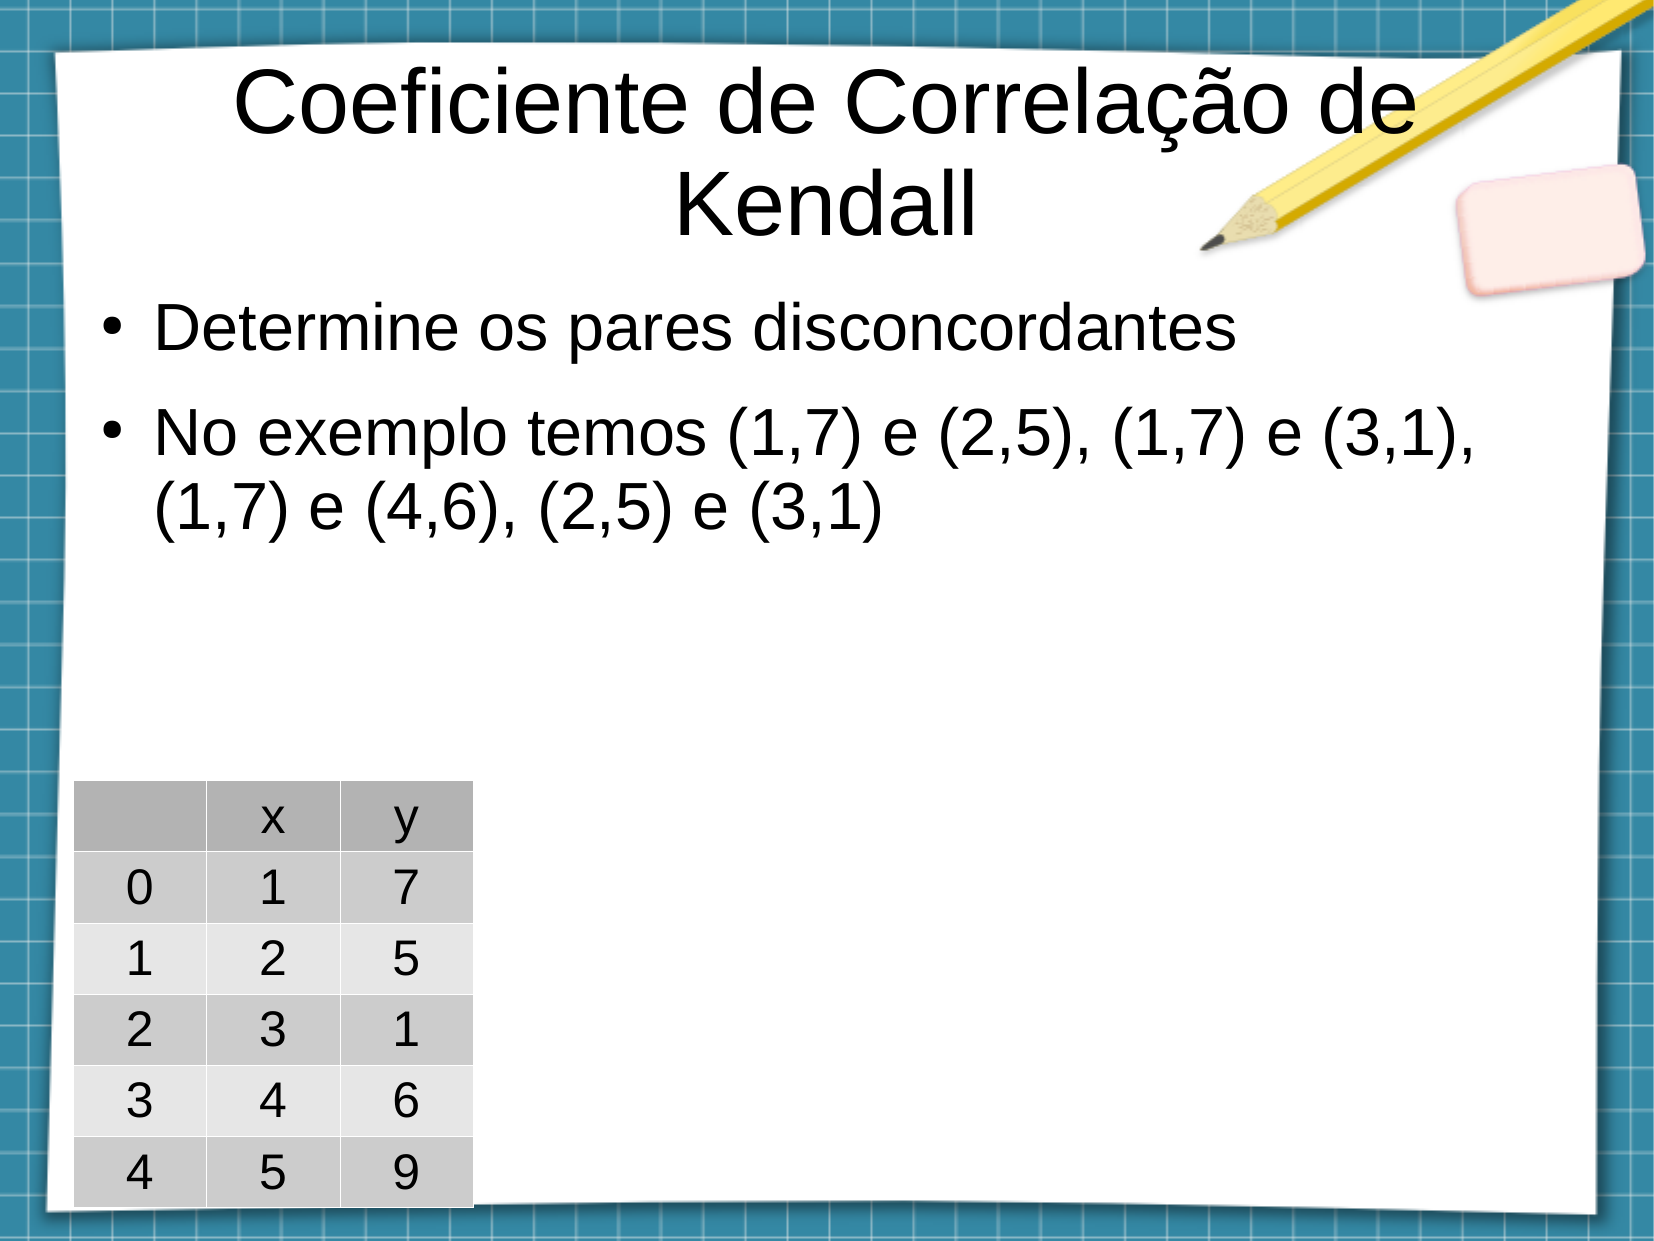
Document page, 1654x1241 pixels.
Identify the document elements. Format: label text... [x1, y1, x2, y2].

title Coeficiente de Correlação de Kendall [82, 49, 1571, 257]
table_header [74, 781, 206, 851]
table_cell 7 [341, 852, 473, 923]
table_cell 1 [74, 924, 206, 994]
table_cell 3 [74, 1066, 206, 1136]
table_cell 5 [207, 1137, 340, 1207]
table_cell 3 [207, 995, 340, 1065]
table_cell 2 [207, 924, 340, 994]
table_header y [341, 781, 473, 851]
list Determine os pares disconcordantes No exemplo temos (1,7) e (2,5), (1,7) e (3,1), (1,7) e (4,6), (2,5) e (3,1) [82, 290, 1571, 1010]
table_cell 5 [341, 924, 473, 994]
table_cell 0 [74, 852, 206, 923]
table_cell 1 [207, 852, 340, 923]
table_cell 4 [74, 1137, 206, 1207]
table_header x [207, 781, 340, 851]
table_cell 6 [341, 1066, 473, 1136]
table_cell 4 [207, 1066, 340, 1136]
picture [0, 0, 1654, 1241]
table_cell 1 [341, 995, 473, 1065]
table_cell 9 [341, 1137, 473, 1207]
table_cell 2 [74, 995, 206, 1065]
